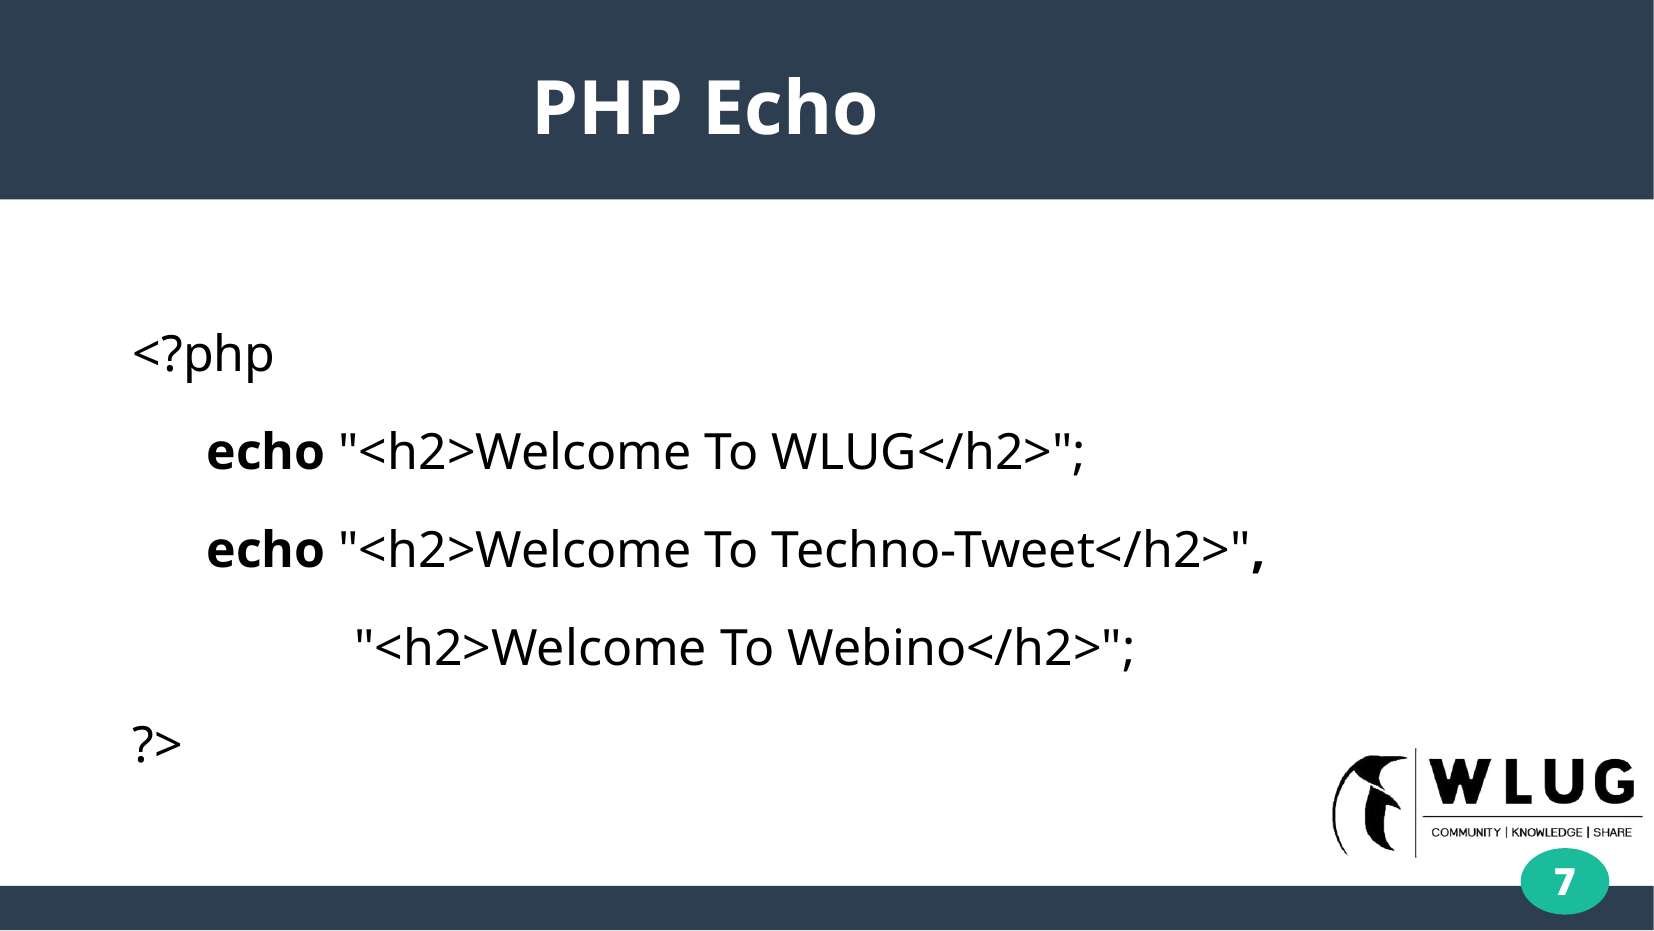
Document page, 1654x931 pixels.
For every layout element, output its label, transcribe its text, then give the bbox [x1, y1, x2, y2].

picture [1311, 740, 1654, 863]
text_box PHP Echo <?php echo "<h2>Welcome To WLUG</h2>"; echo "<h2>Welcome To Techno-Tweet</h2>", "<h2>Welcome To Webino</h2>"; ?> [118, 47, 1411, 761]
